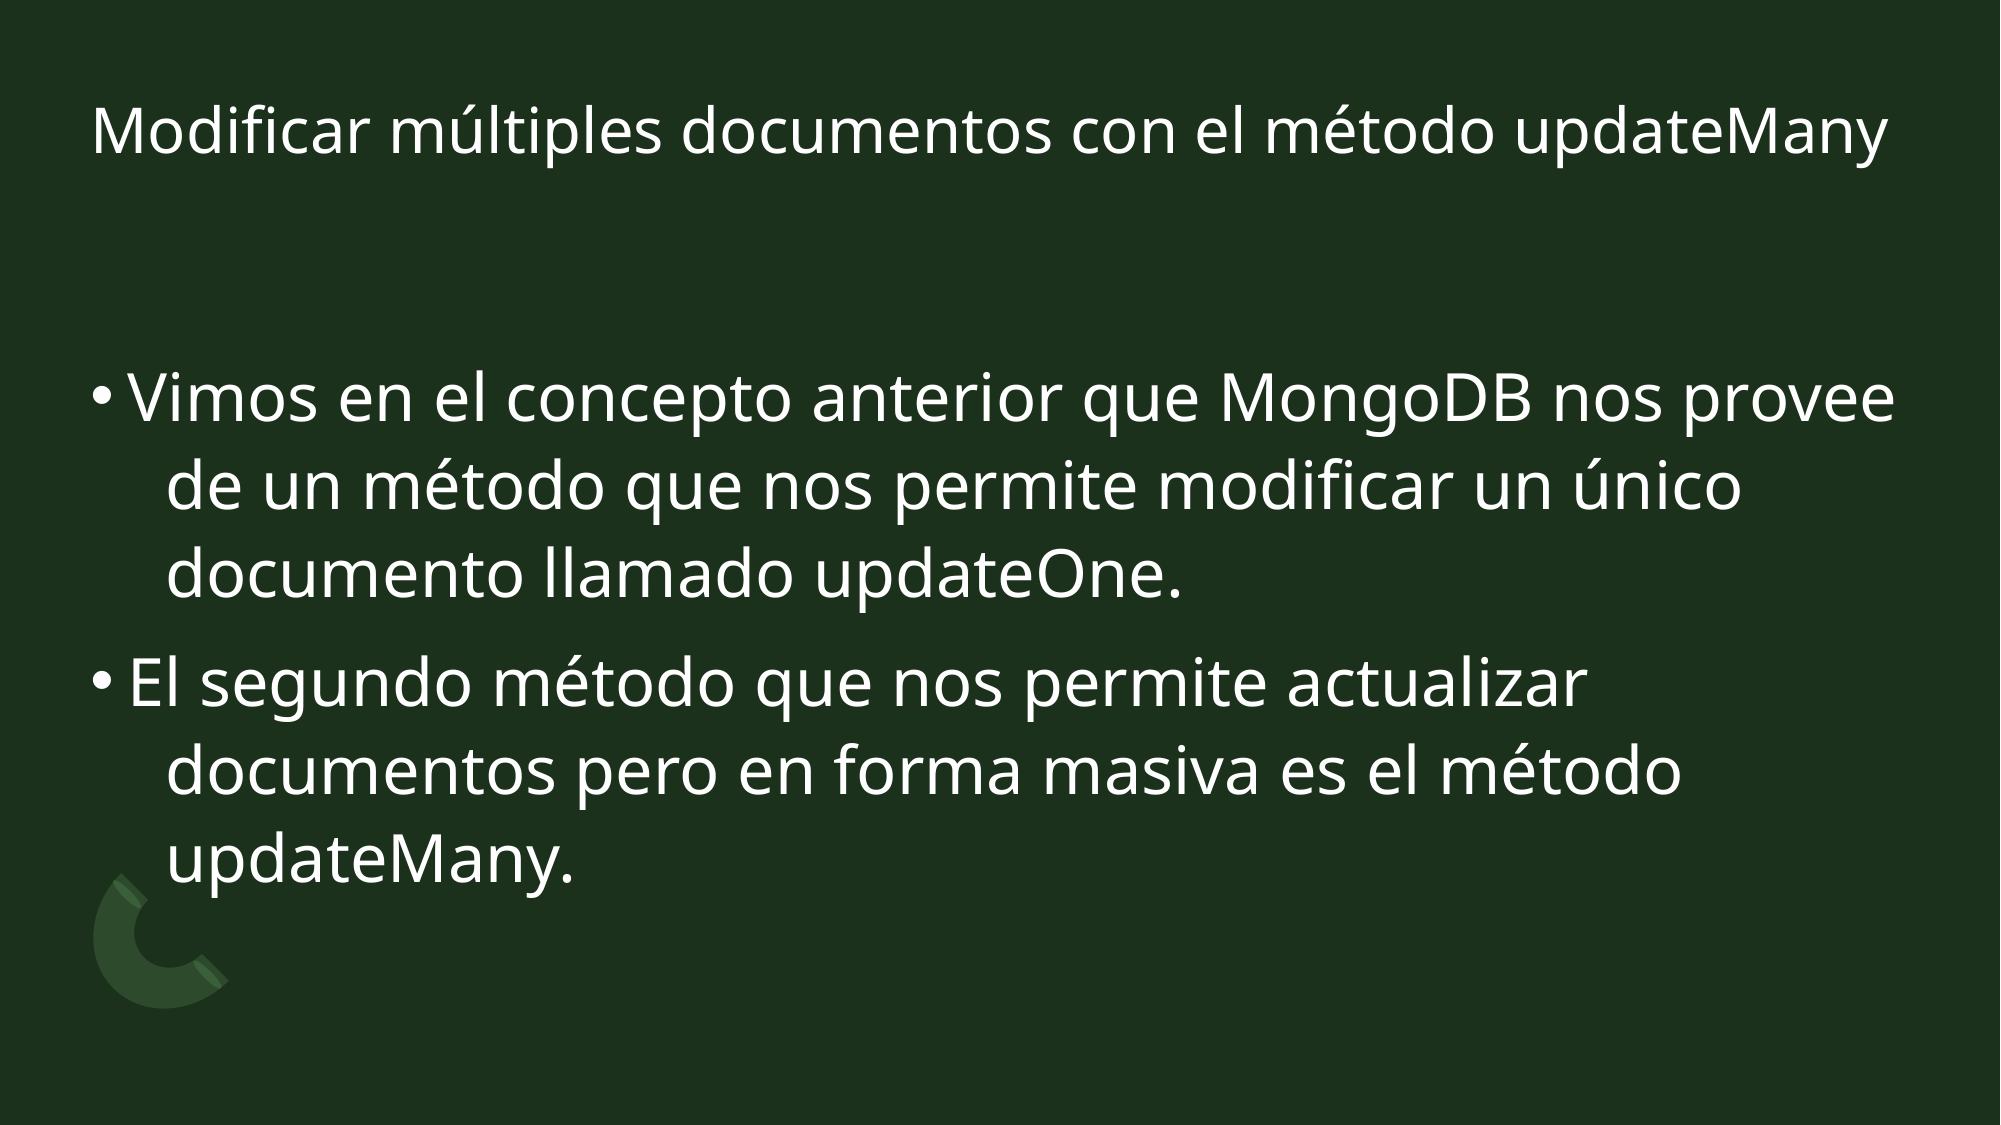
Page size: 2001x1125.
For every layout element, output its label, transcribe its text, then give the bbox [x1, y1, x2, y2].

list Vimos en el concepto anterior que MongoDB nos provee de un método que nos permite modificar un único documento llamado updateOne. El segundo método que nos permite actualizar documentos pero en forma masiva es el método updateMany. [90, 346, 1910, 1000]
title Modificar múltiples documentos con el método updateMany [90, 90, 1910, 309]
